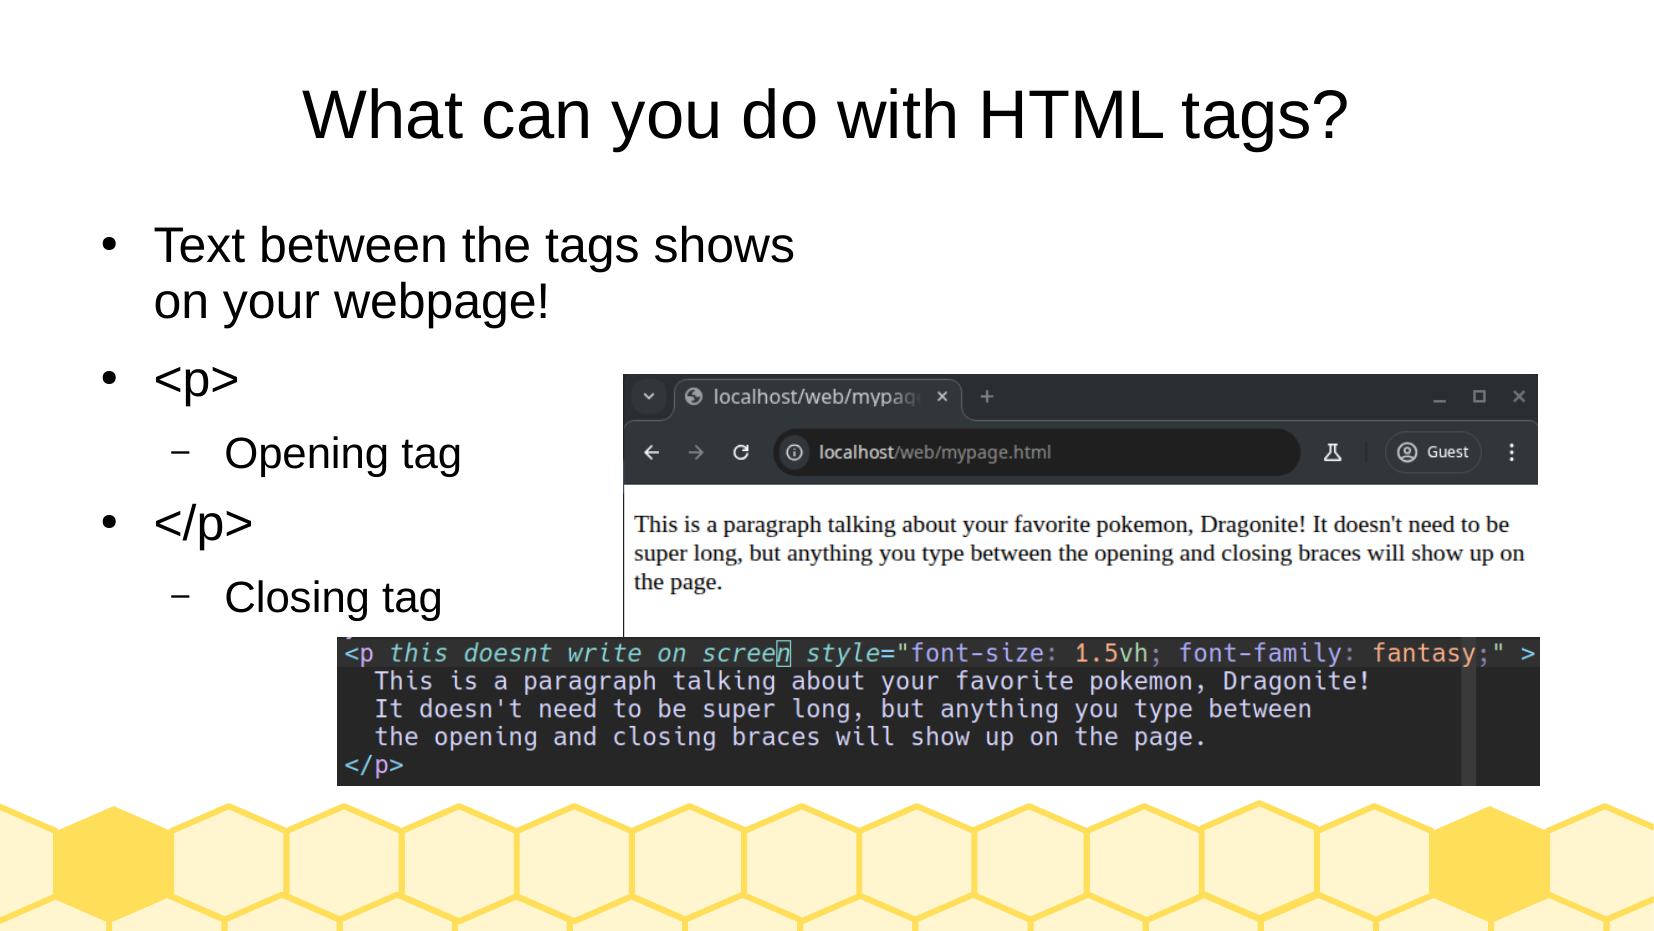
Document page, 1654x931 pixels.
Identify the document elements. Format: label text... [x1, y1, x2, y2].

list Text between the tags shows on your webpage! <p> Opening tag </p> Closing tag [82, 217, 809, 758]
title What can you do with HTML tags? [82, 37, 1571, 193]
picture [337, 374, 1540, 786]
